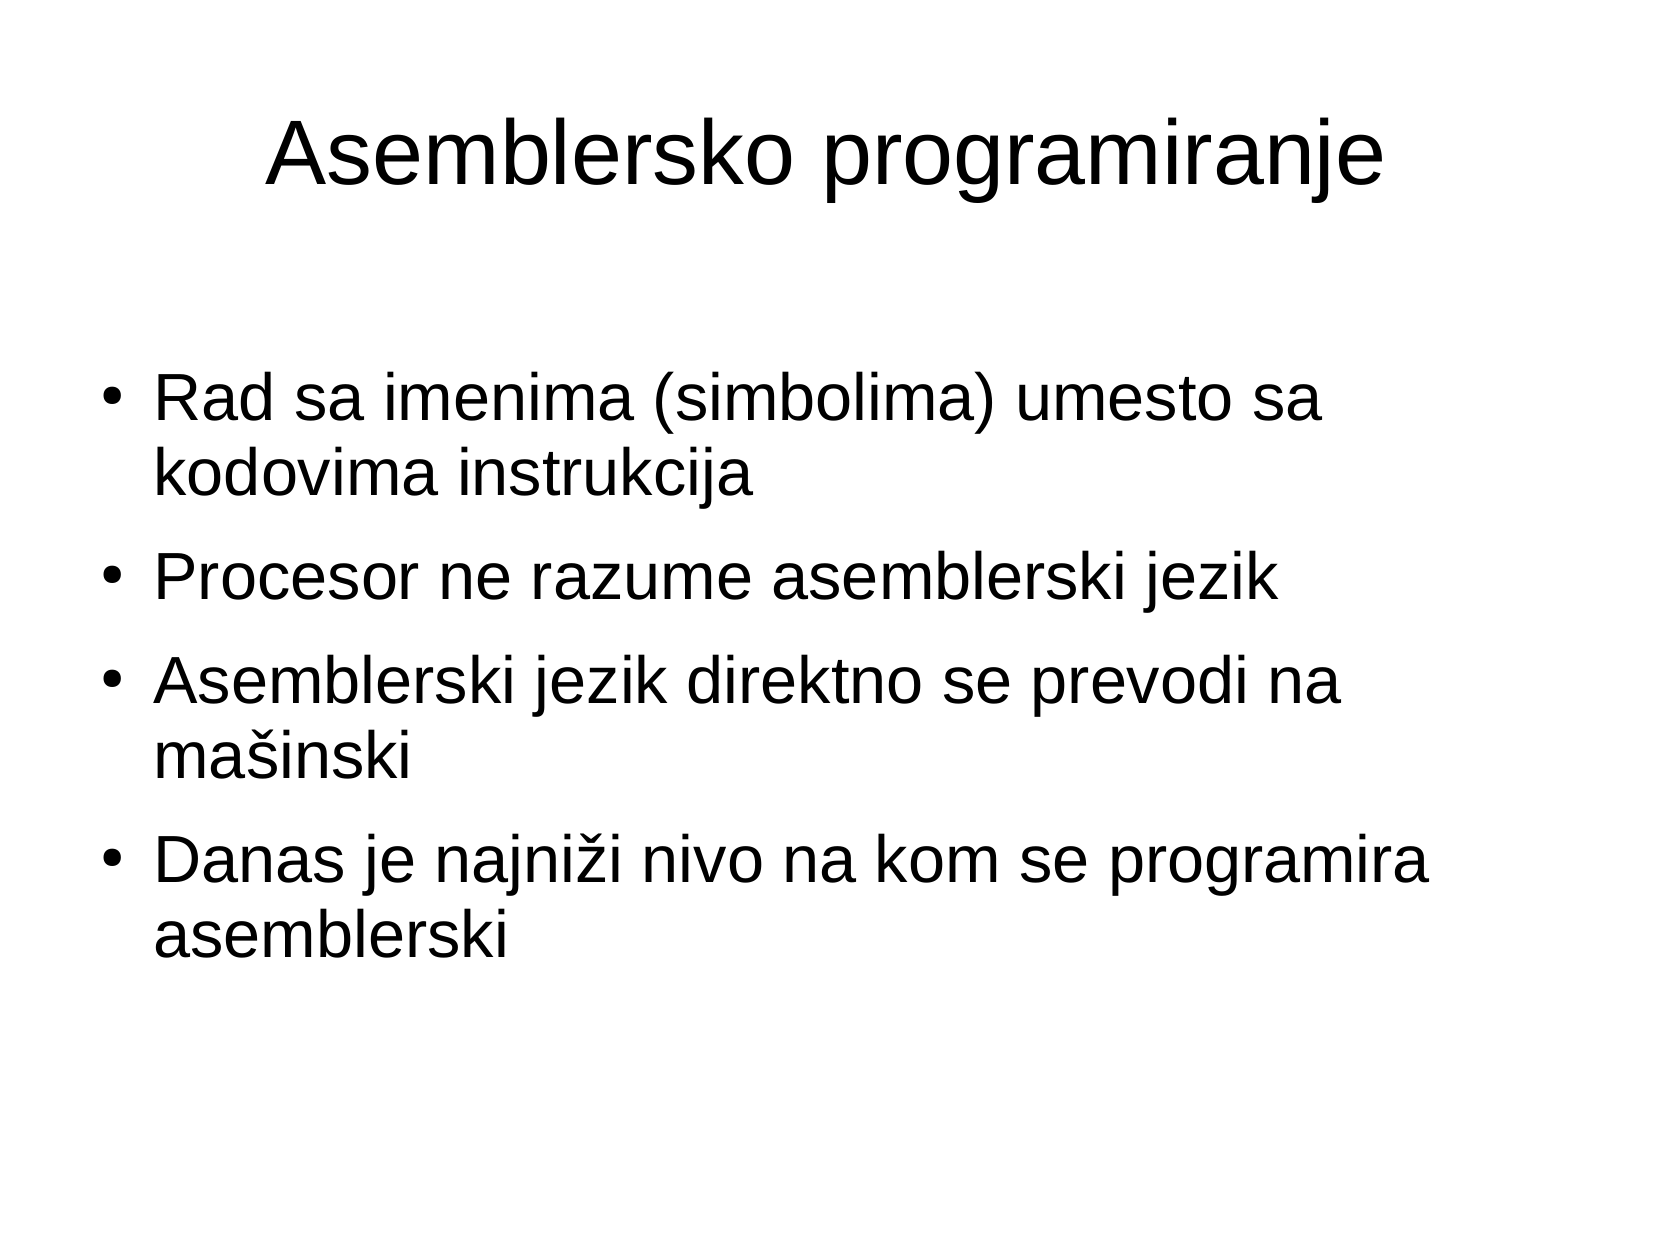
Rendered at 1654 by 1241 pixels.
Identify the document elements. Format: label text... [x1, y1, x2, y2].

title Asemblersko programiranje [82, 49, 1571, 257]
list Rad sa imenima (simbolima) umesto sa kodovima instrukcija Procesor ne razume asemblerski jezik Asemblerski jezik direktno se prevodi na mašinski Danas je najniži nivo na kom se programira asemblerski [82, 360, 1571, 1080]
